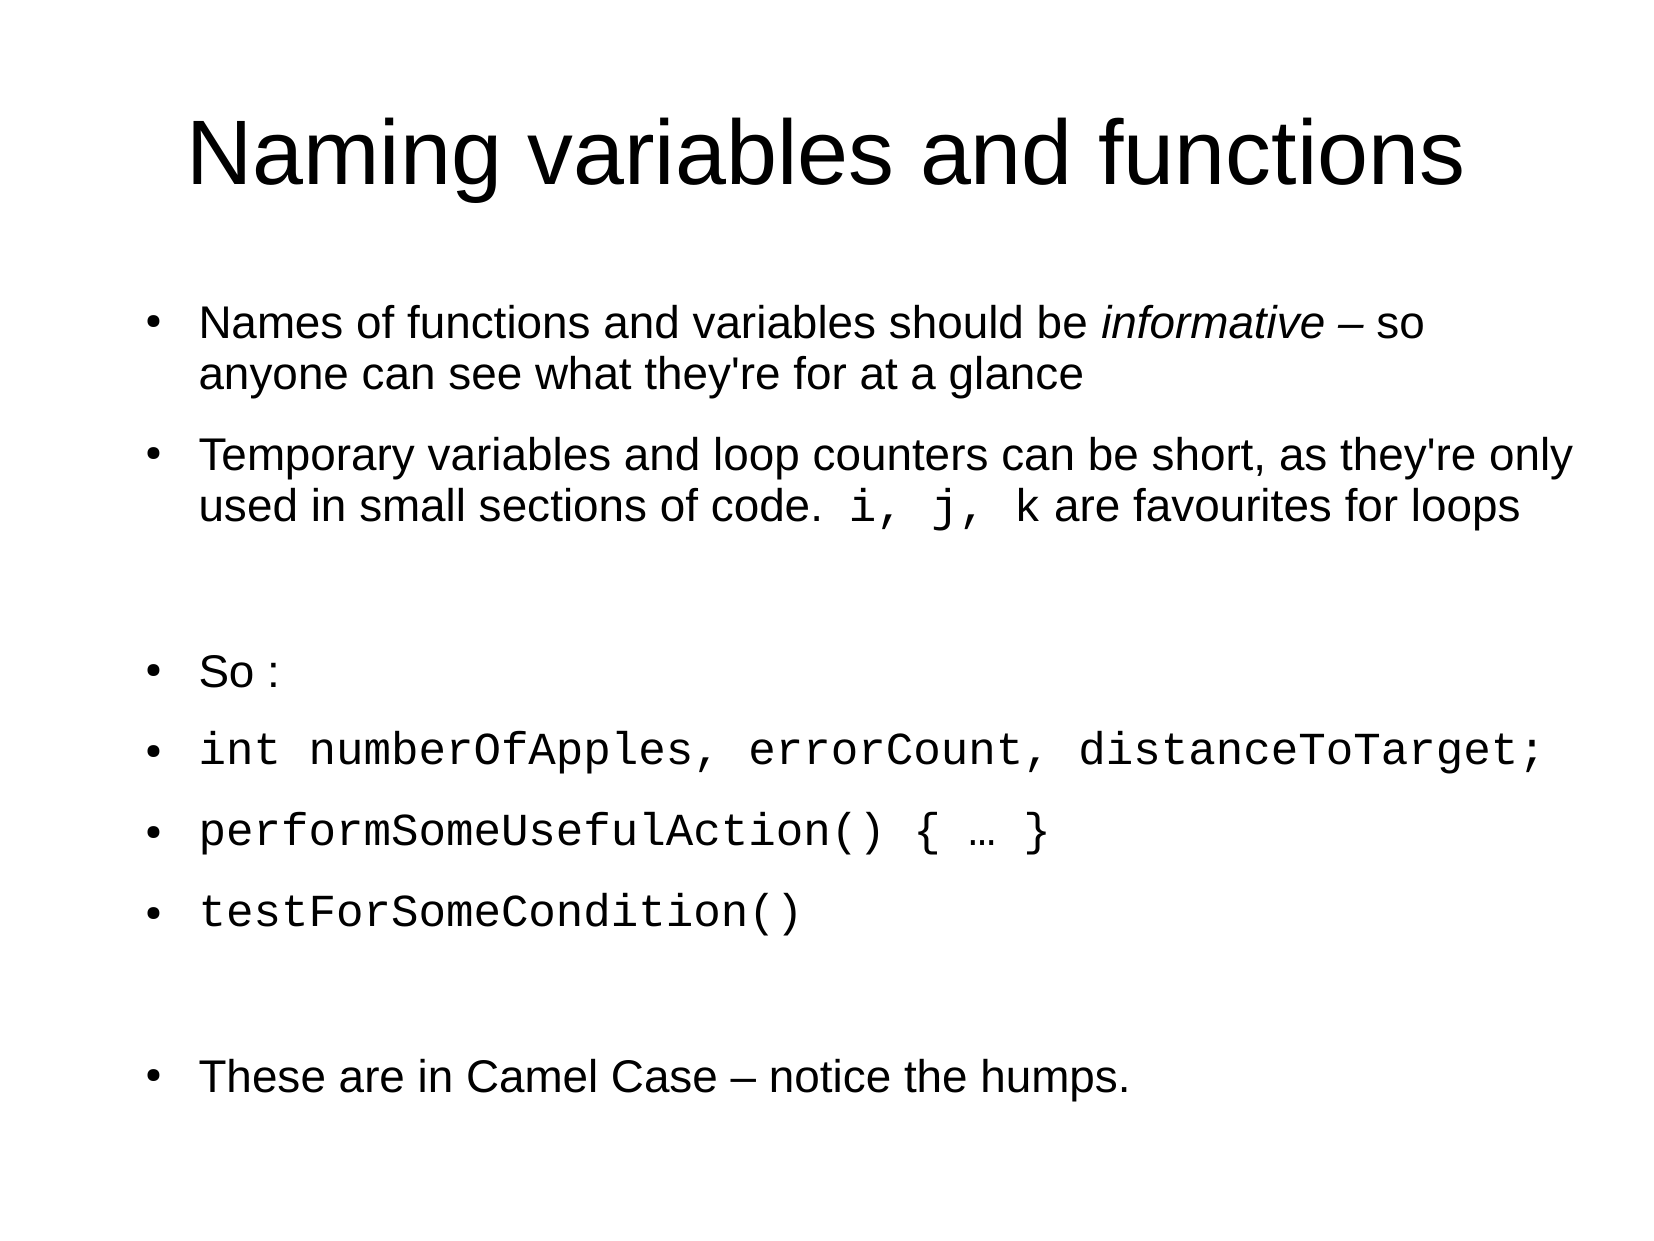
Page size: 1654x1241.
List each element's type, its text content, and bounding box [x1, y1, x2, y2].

title Naming variables and functions [82, 49, 1571, 257]
list Names of functions and variables should be informative – so anyone can see what they're for at a glance Temporary variables and loop counters can be short, as they're only used in small sections of code. i, j, k are favourites for loops So : int numberOfApples, errorCount, distanceToTarget; performSomeUsefulAction() { … } testForSomeCondition() These are in Camel Case – notice the humps. [127, 296, 1583, 1170]
